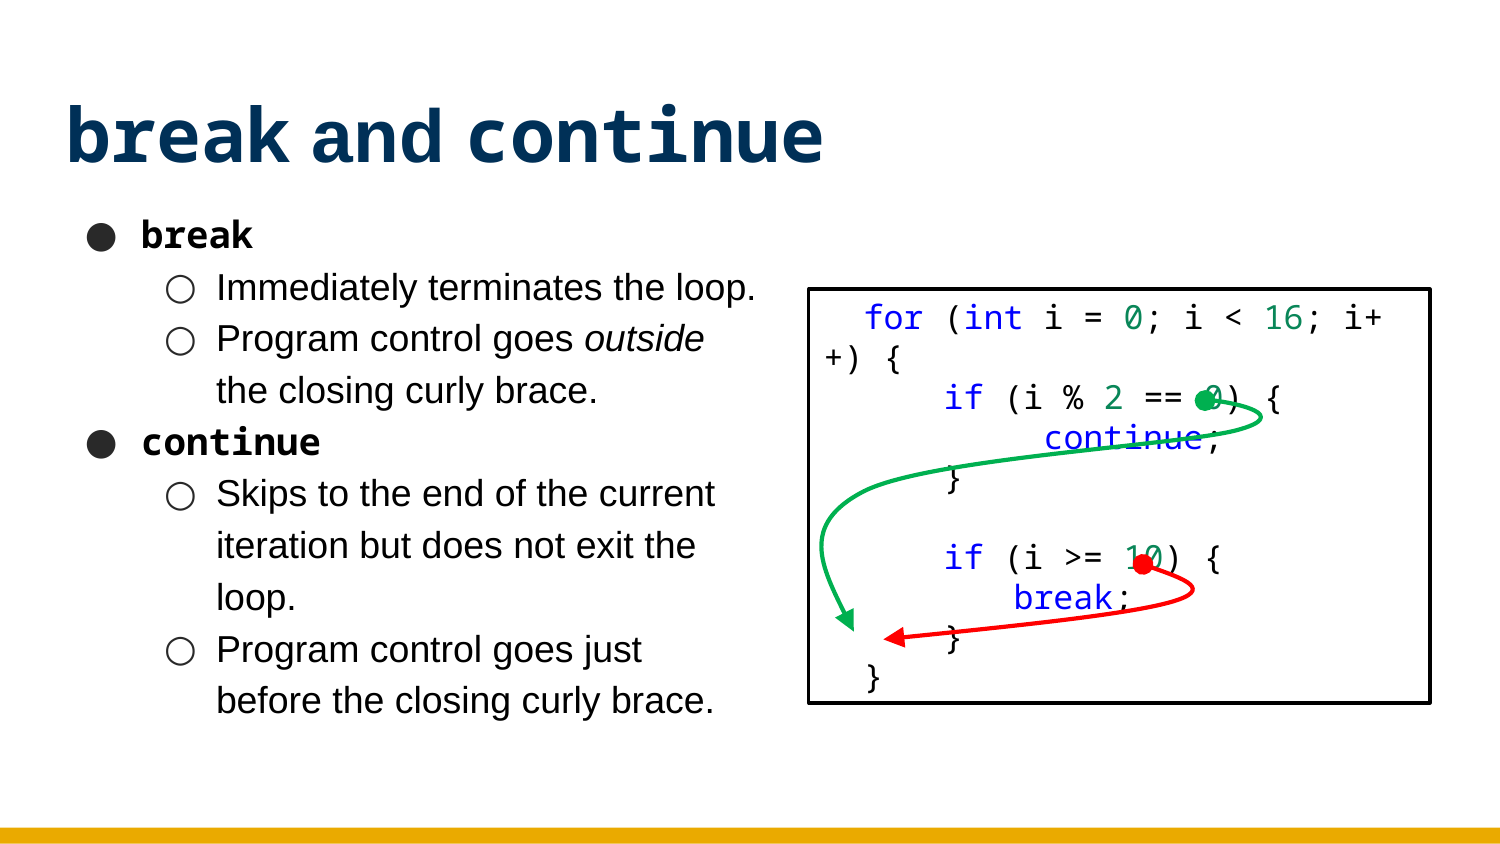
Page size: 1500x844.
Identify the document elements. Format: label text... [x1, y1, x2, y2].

title break and continue [51, 72, 1449, 189]
text_box break Immediately terminates the loop. Program control goes outside the closing curly brace. continue Skips to the end of the current iteration but does not exit the loop. Program control goes just before the closing curly brace. [51, 188, 774, 802]
text_box for (int i = 0; i < 16; i++) { if (i % 2 == 0) { continue; } if (i >= 10) { break; } } [808, 289, 1430, 704]
